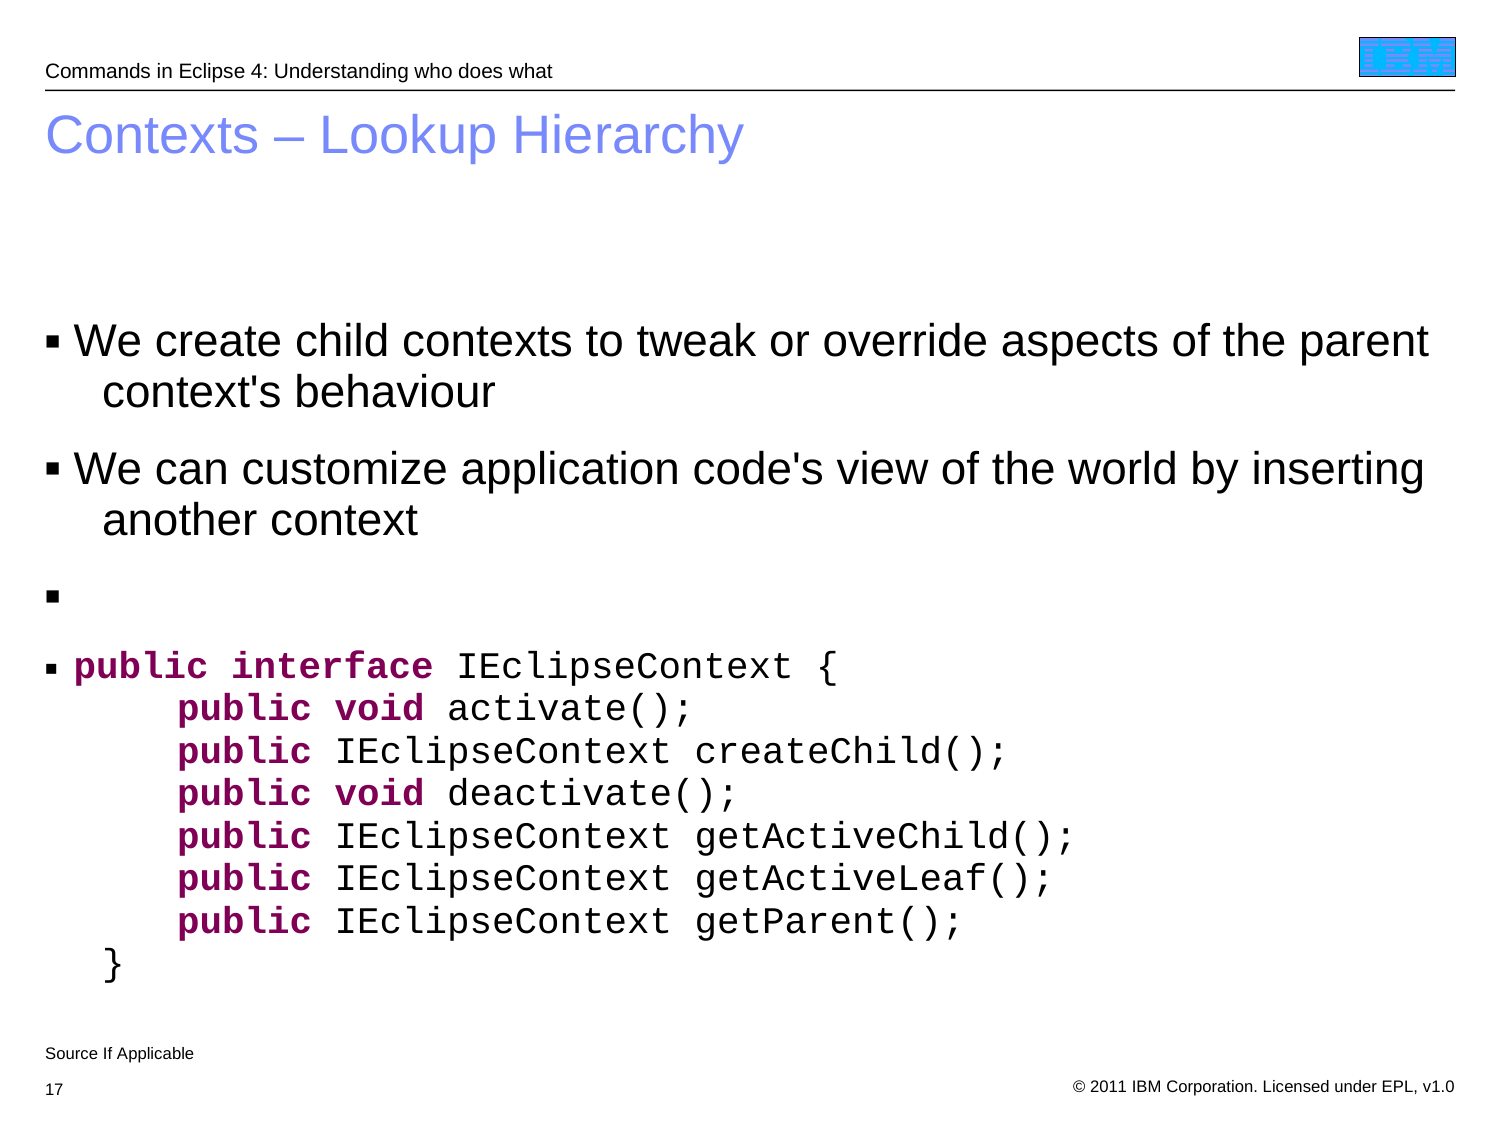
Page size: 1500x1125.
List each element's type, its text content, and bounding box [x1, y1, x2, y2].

text_box Source If Applicable [30, 1021, 1441, 1072]
title Contexts – Lookup Hierarchy [30, 97, 1456, 218]
text_box Commands in Eclipse 4: Understanding who does what [30, 37, 1306, 83]
list We create child contexts to tweak or override aspects of the parent context's behaviour We can customize application code's view of the world by inserting another context public interface IEclipseContext { public void activate(); public IEclipseContext createChild(); public void deactivate(); public IEclipseContext getActiveChild(); public IEclipseContext getActiveLeaf(); public IEclipseContext getParent(); } [30, 307, 1456, 1058]
